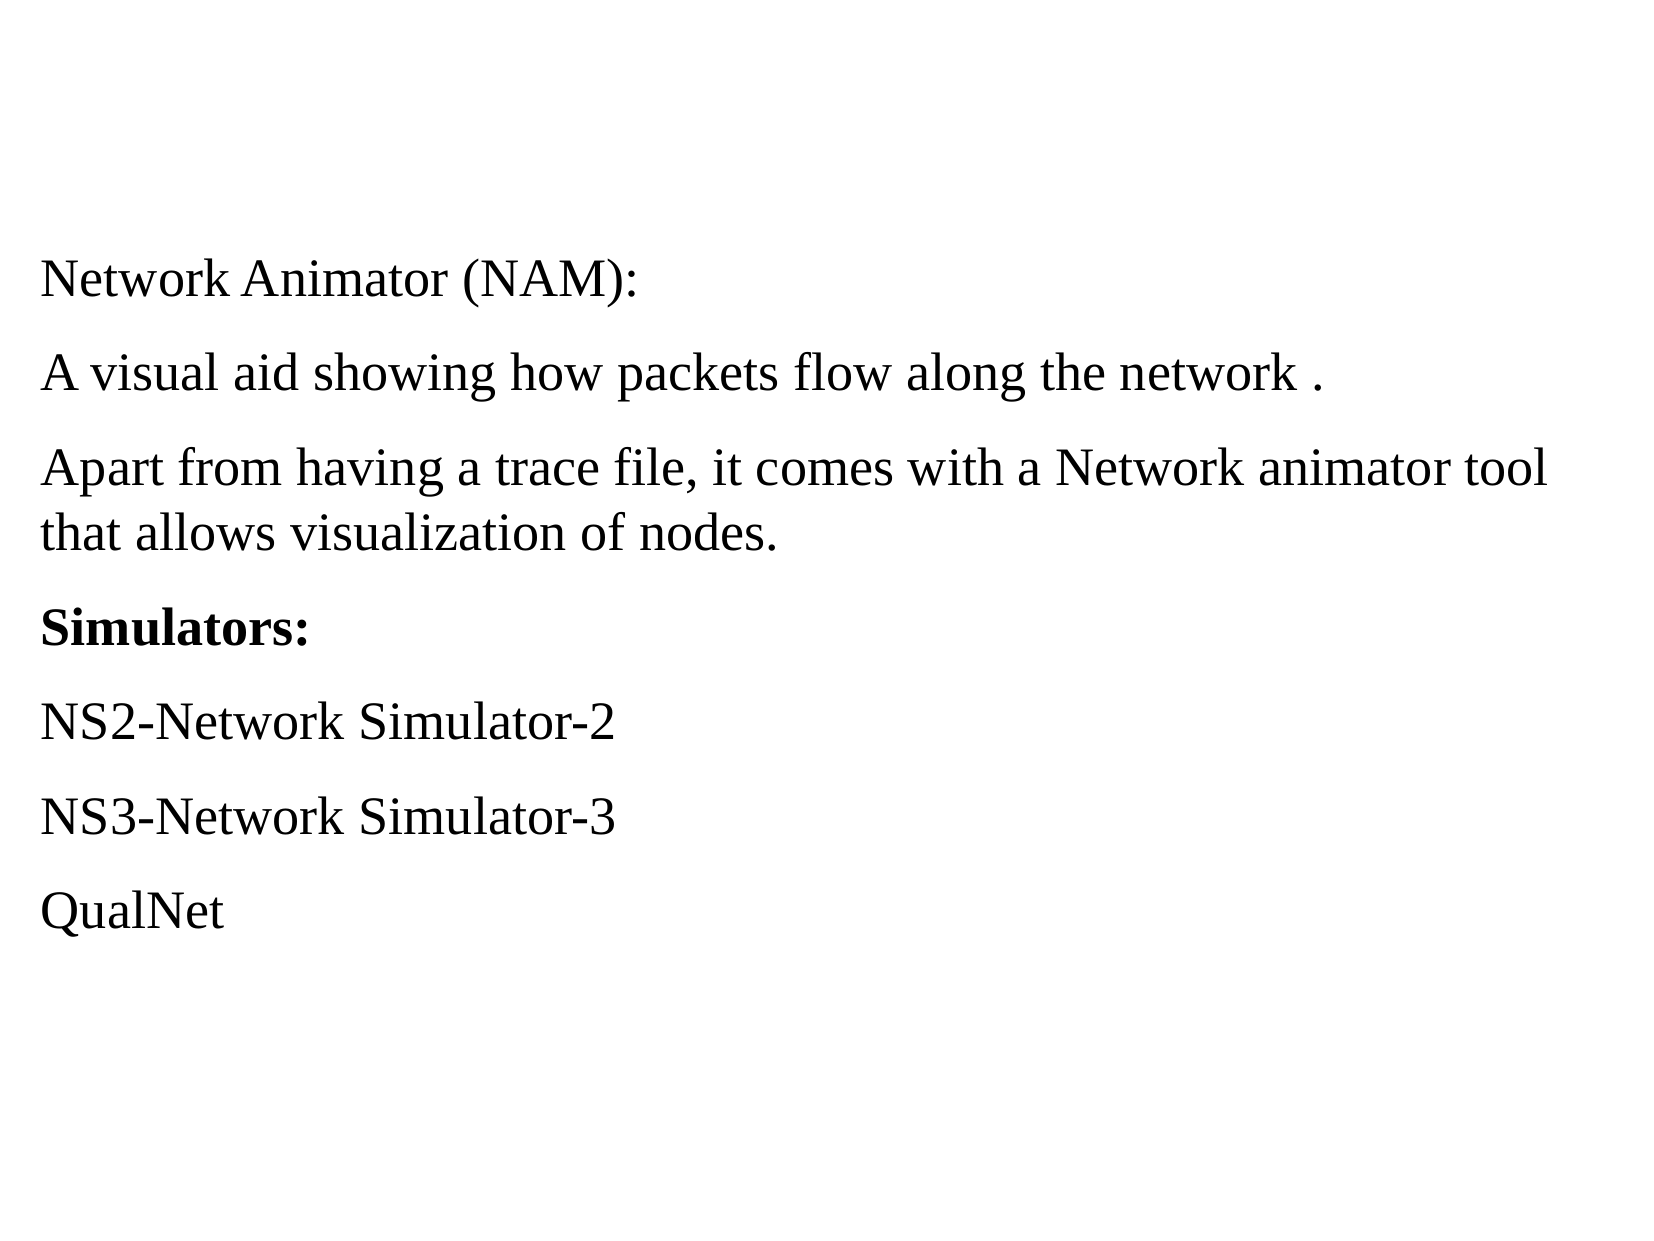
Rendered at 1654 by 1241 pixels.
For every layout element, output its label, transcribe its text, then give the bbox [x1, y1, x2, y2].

list Network Animator (NAM): A visual aid showing how packets flow along the network . Apart from having a trace file, it comes with a Network animator tool that allows visualization of nodes. Simulators: NS2-Network Simulator-2 NS3-Network Simulator-3 QualNet [40, 242, 1571, 1010]
